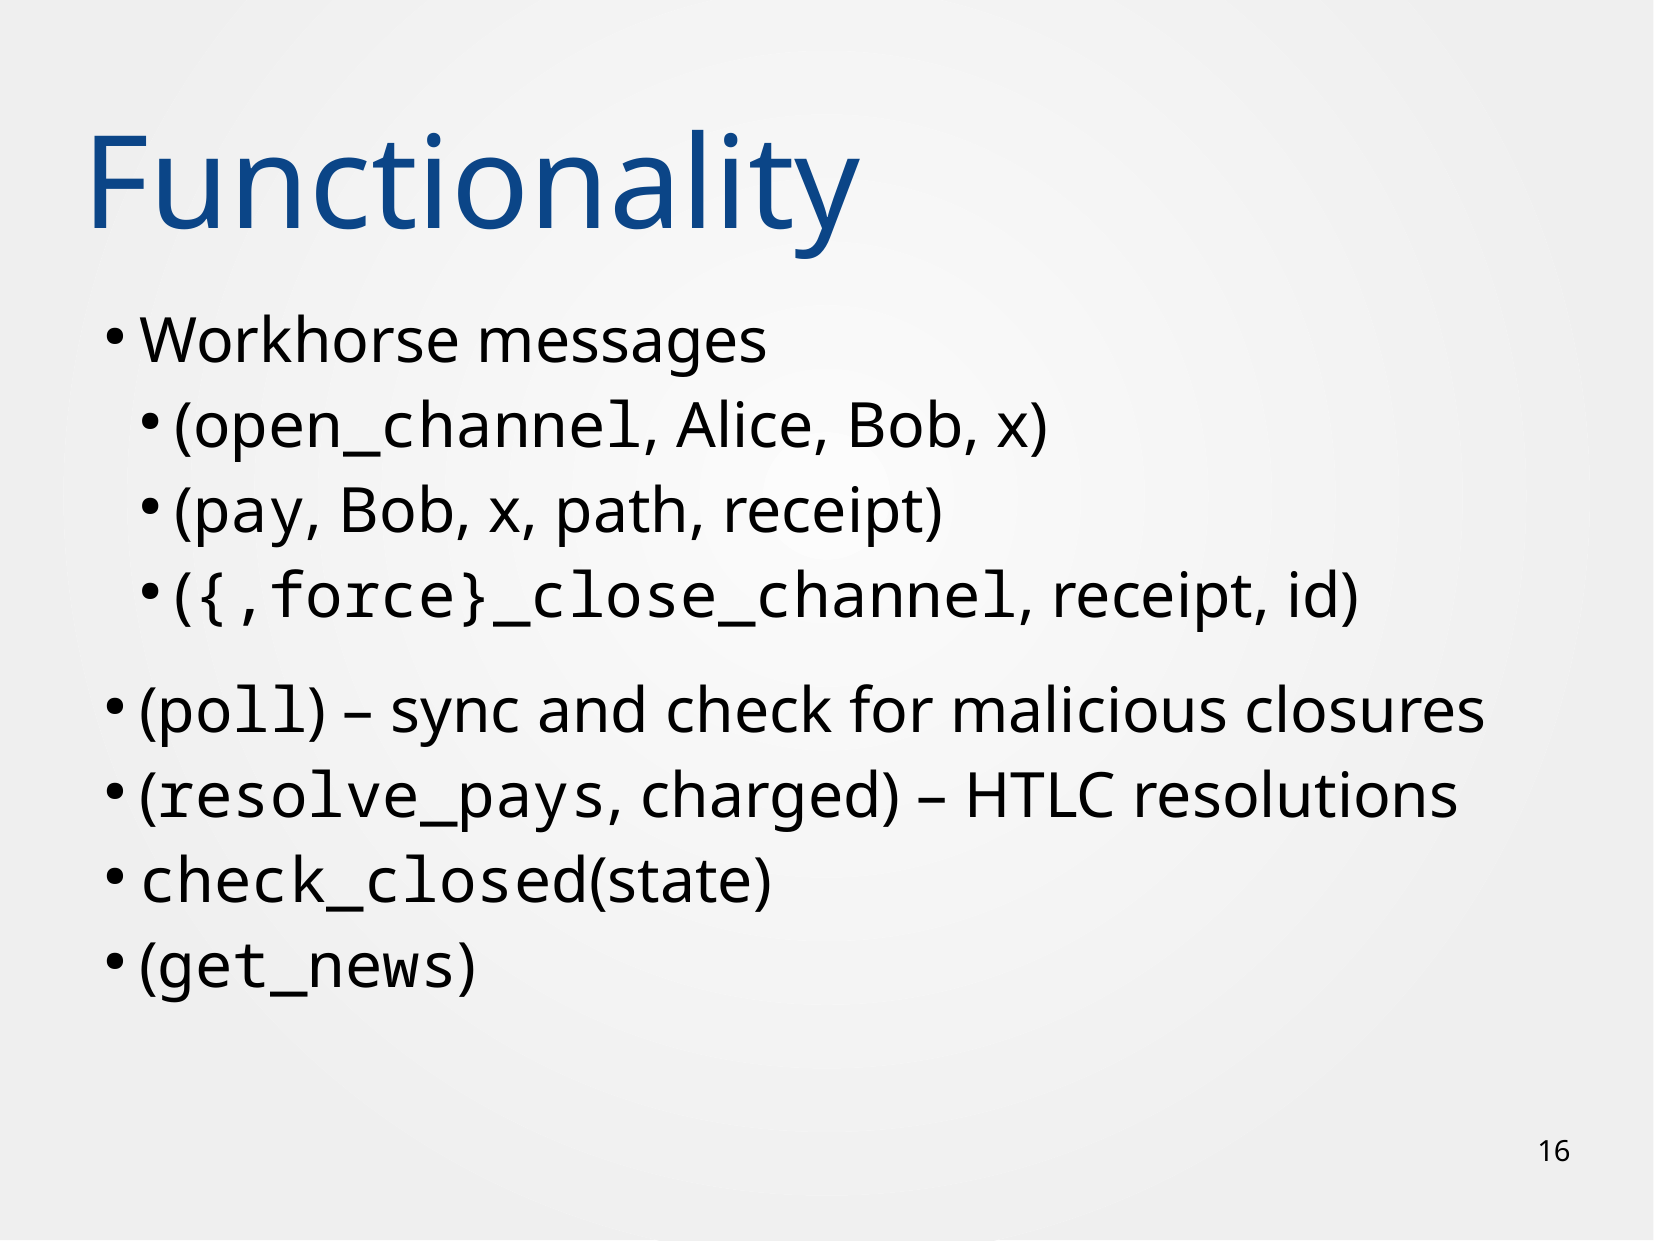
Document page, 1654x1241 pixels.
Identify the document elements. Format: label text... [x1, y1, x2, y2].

title Functionality [82, 9, 1572, 267]
text_box Workhorse messages (open_channel, Alice, Bob, x) (pay, Bob, x, path, receipt) ({,force}_close_channel, receipt, id) (poll) – sync and check for malicious closures (resolve_pays, charged) – HTLC resolutions check_closed(state) (get_news) [88, 288, 1609, 1098]
